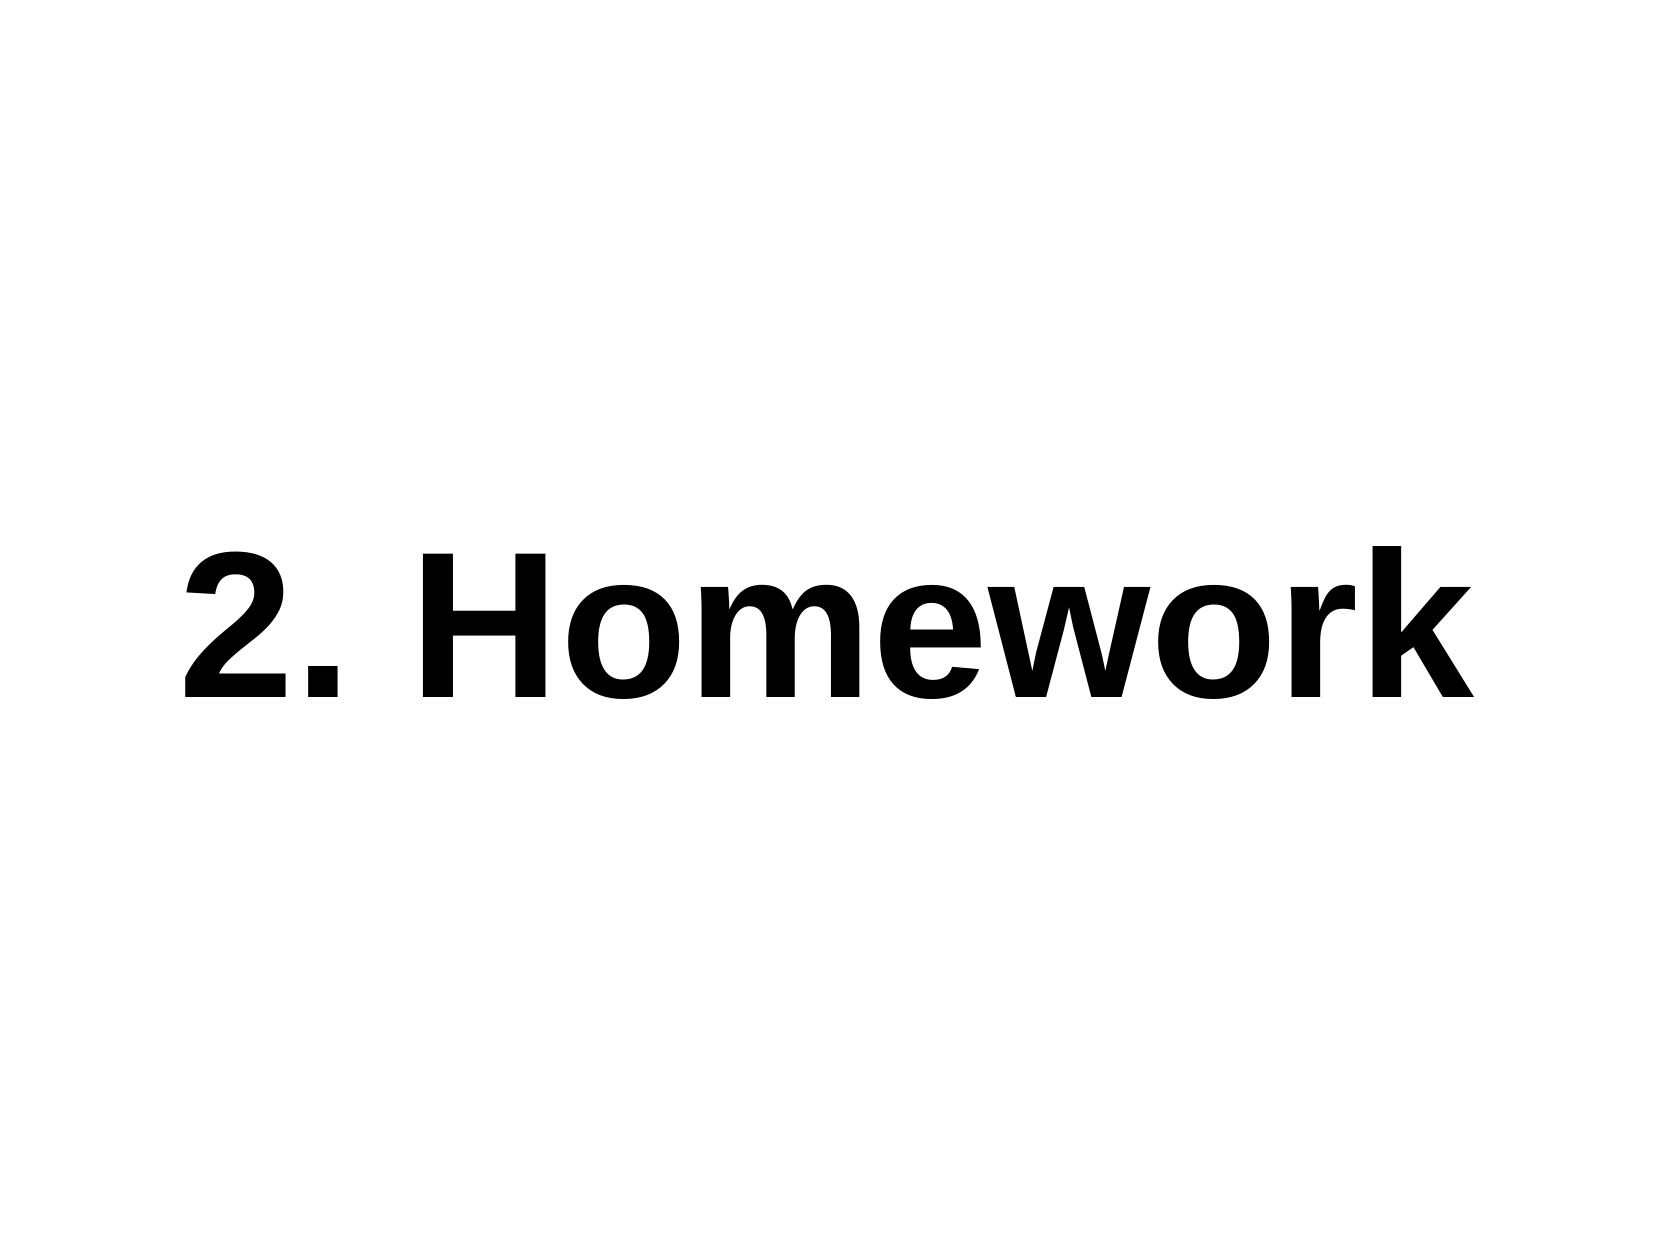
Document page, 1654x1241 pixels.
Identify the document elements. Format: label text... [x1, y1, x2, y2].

title 2. Homework [82, 49, 1571, 1201]
